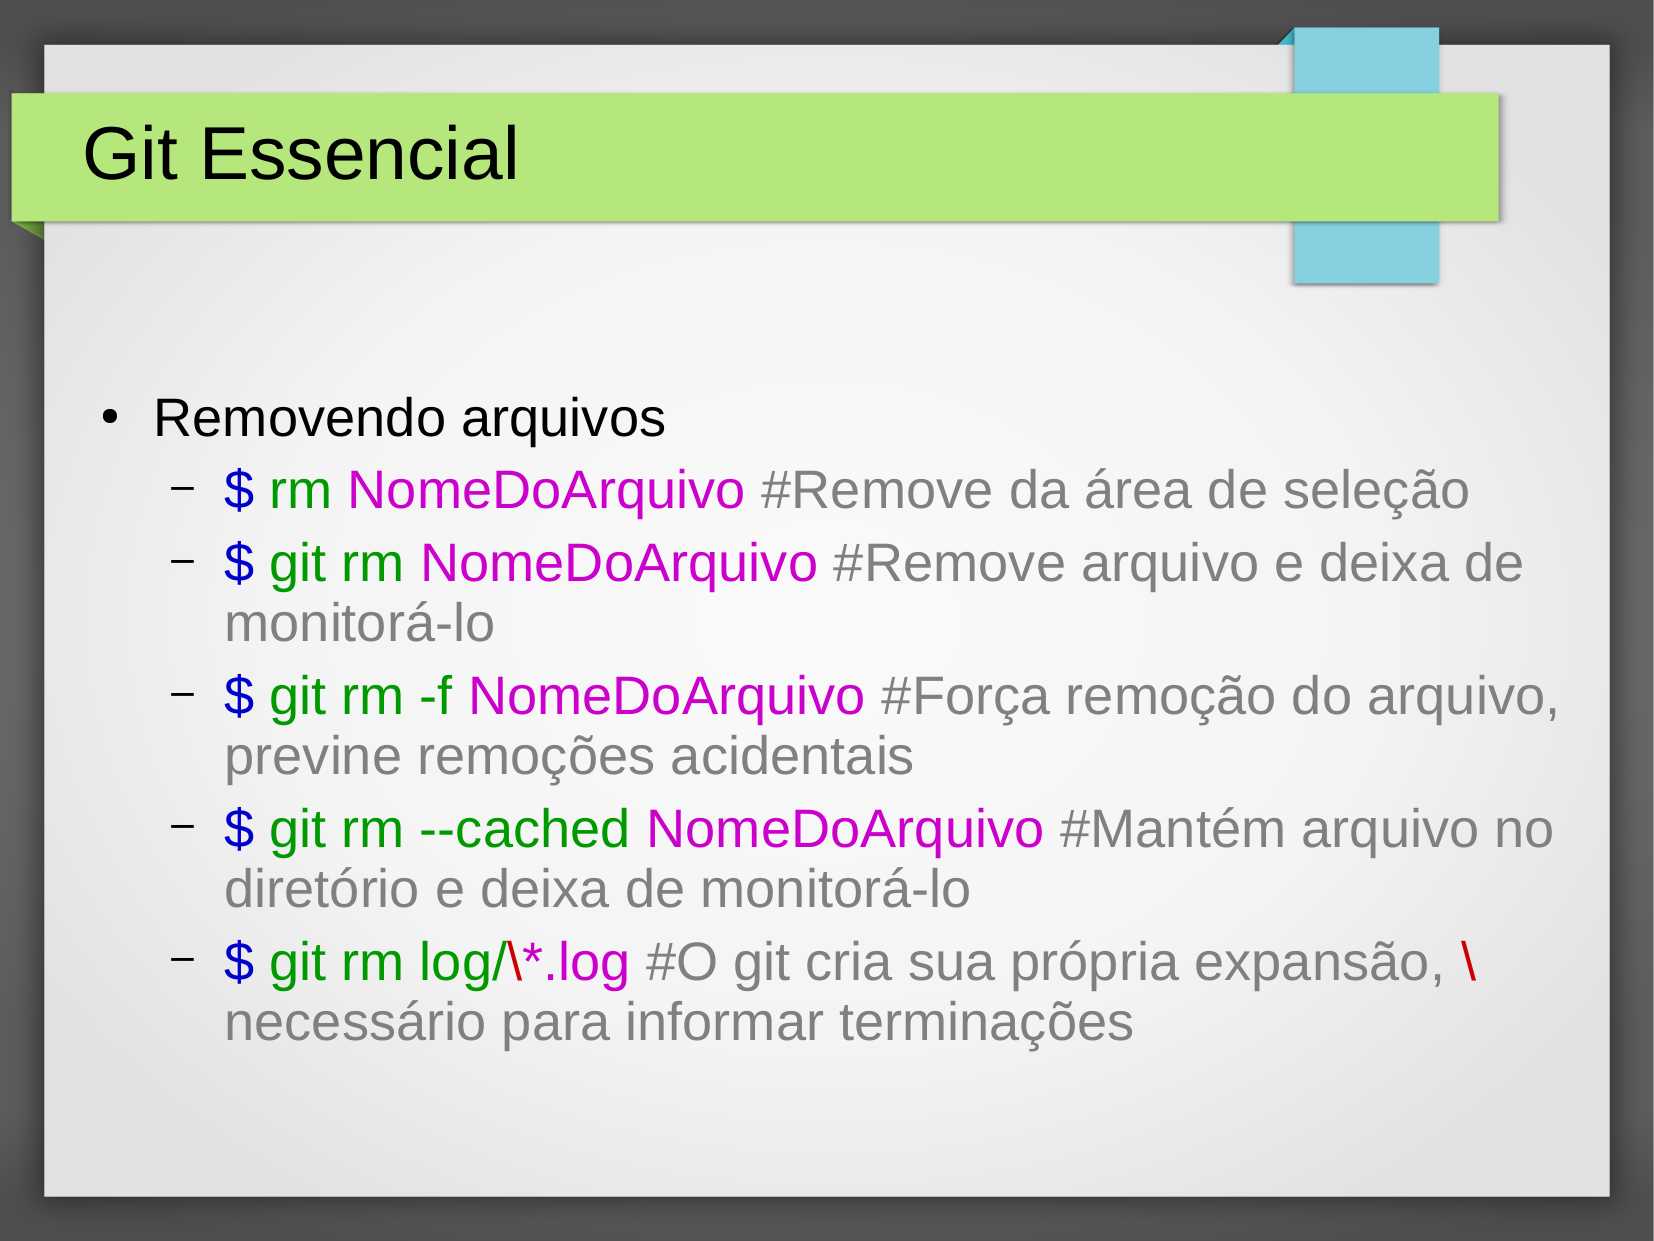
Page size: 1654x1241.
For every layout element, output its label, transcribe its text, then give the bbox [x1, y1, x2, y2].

title Git Essencial [82, 94, 1264, 213]
picture [0, 0, 1654, 1241]
list Removendo arquivos $ rm NomeDoArquivo #Remove da área de seleção $ git rm NomeDoArquivo #Remove arquivo e deixa de monitorá-lo $ git rm -f NomeDoArquivo #Força remoção do arquivo, previne remoções acidentais $ git rm --cached NomeDoArquivo #Mantém arquivo no diretório e deixa de monitorá-lo $ git rm log/\*.log #O git cria sua própria expansão, \ necessário para informar terminações [82, 360, 1571, 1080]
